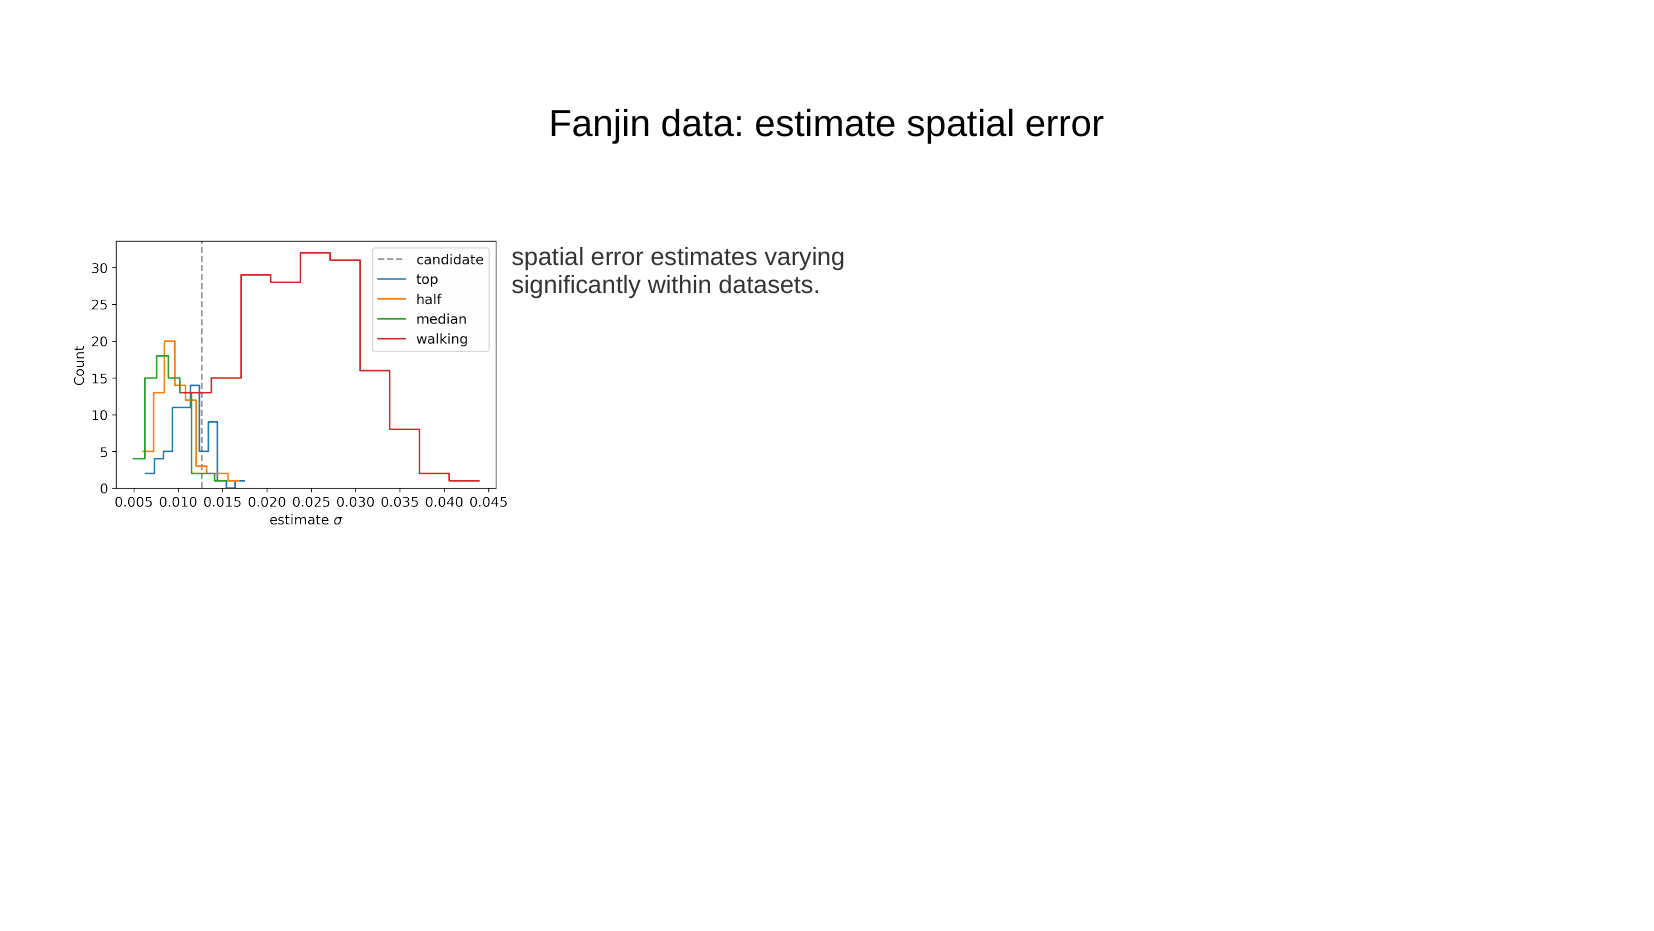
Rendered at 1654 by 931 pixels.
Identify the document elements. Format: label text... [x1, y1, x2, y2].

text_box spatial error estimates varying significantly within datasets. [496, 235, 886, 306]
title Fanjin data: estimate spatial error [82, 45, 1571, 201]
picture [65, 233, 516, 535]
